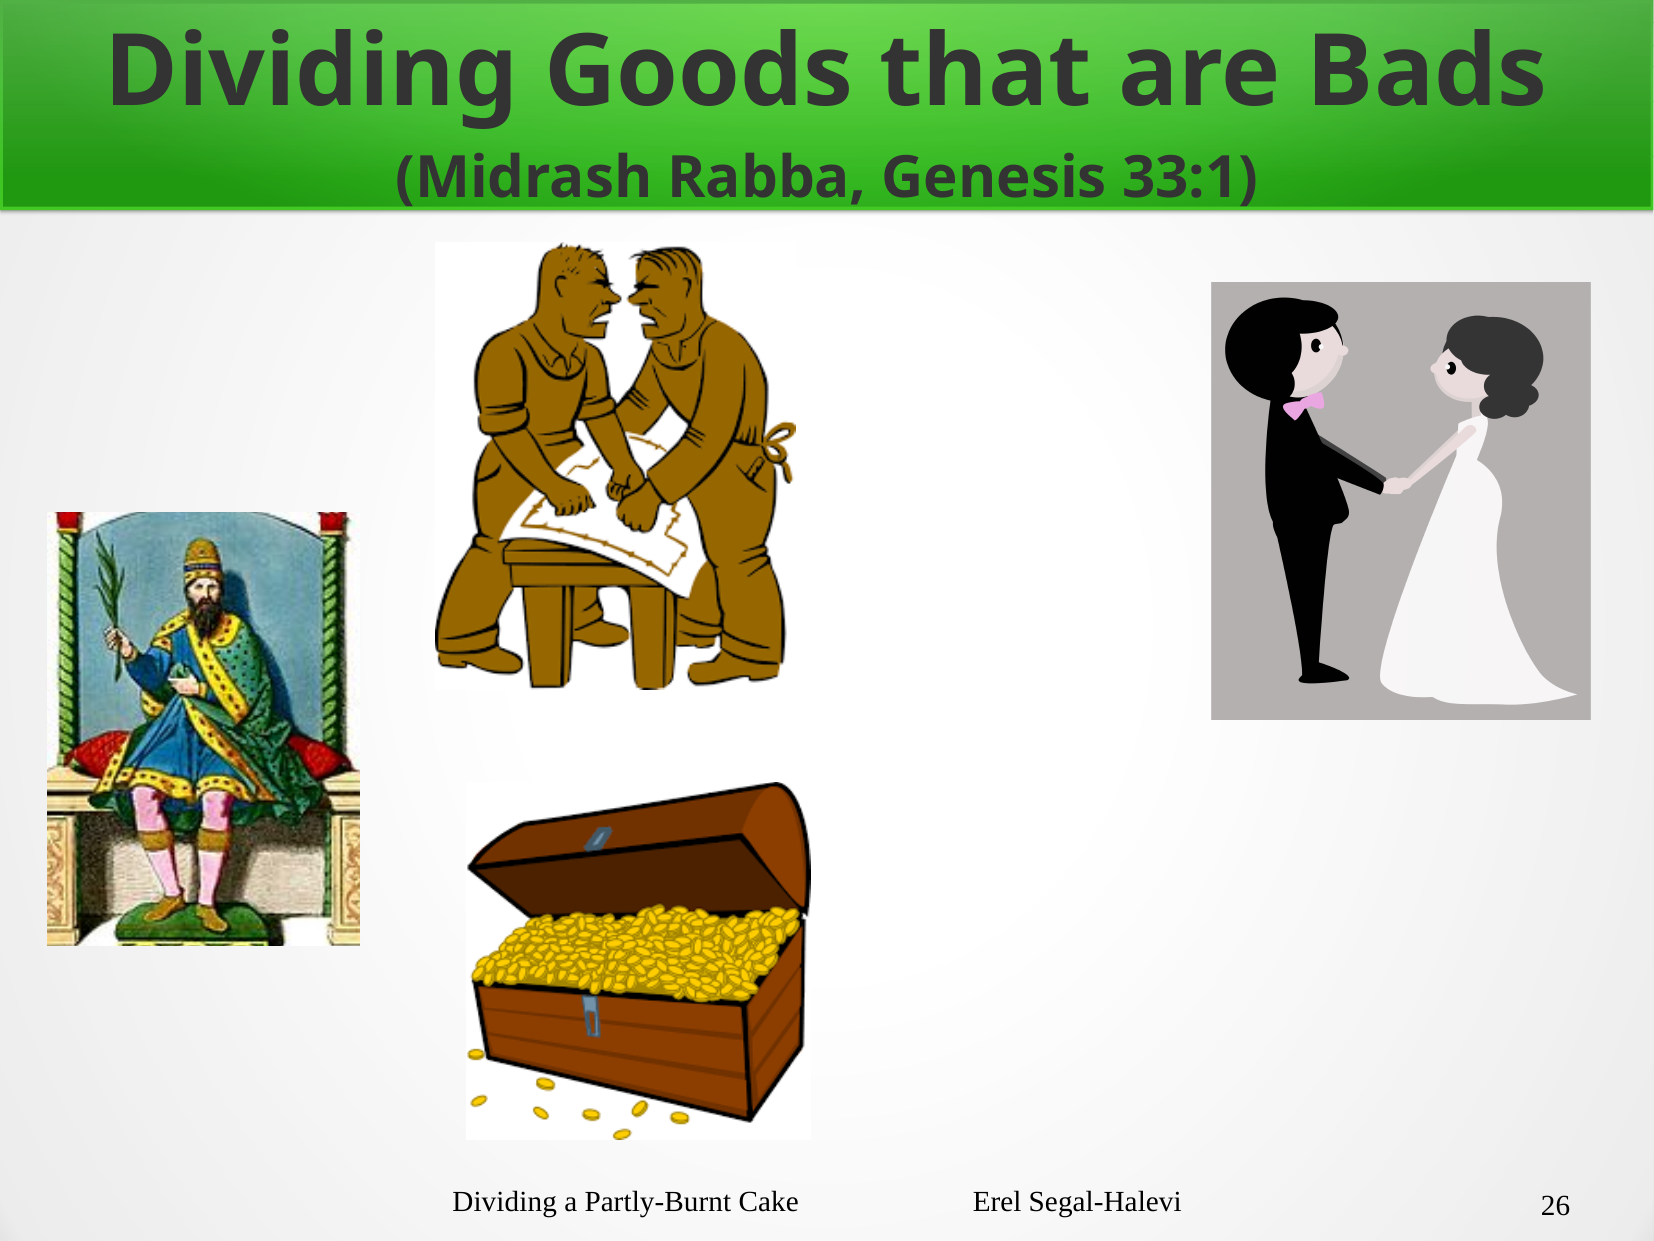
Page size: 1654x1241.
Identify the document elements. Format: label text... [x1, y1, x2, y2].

picture [1211, 282, 1591, 721]
title Dividing Goods that are Bads (Midrash Rabba, Genesis 33:1) [0, 0, 1654, 219]
picture [466, 782, 811, 1141]
picture [47, 512, 361, 946]
picture [435, 242, 796, 691]
